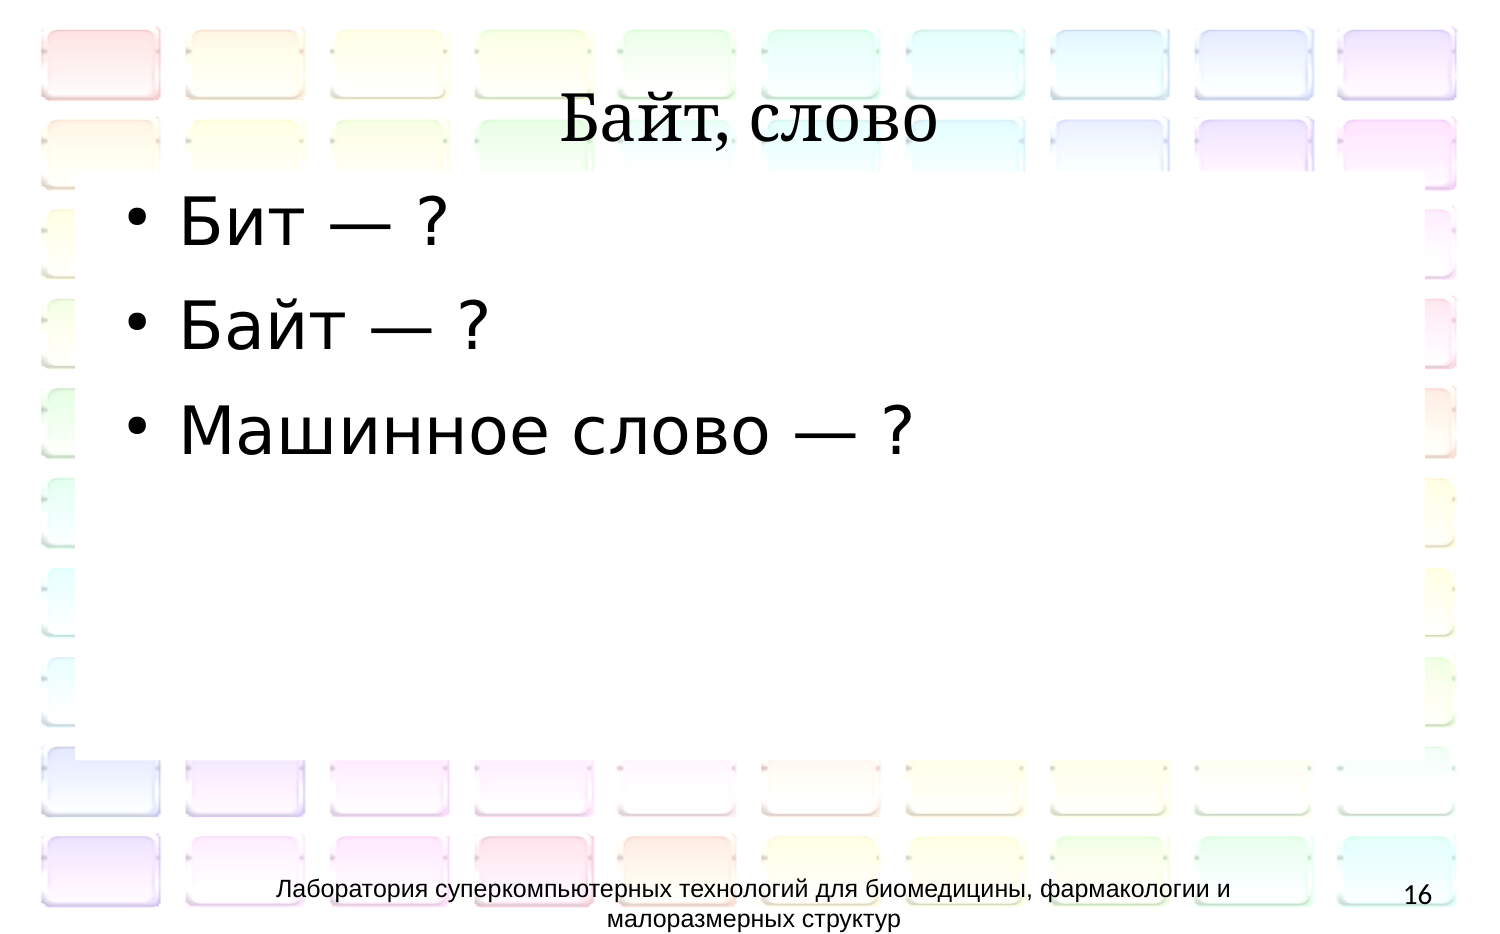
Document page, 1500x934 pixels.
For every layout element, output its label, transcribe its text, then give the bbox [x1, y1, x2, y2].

picture [0, 0, 1500, 934]
list Бит — ? Байт — ? Машинное слово — ? [75, 171, 1426, 761]
text_box <номер> [1387, 868, 1473, 918]
title Байт, слово [75, 37, 1426, 171]
text_box Лаборатория суперкомпьютерных технологий для биомедицины, фармакологии и малоразмерных структур [171, 864, 1338, 915]
